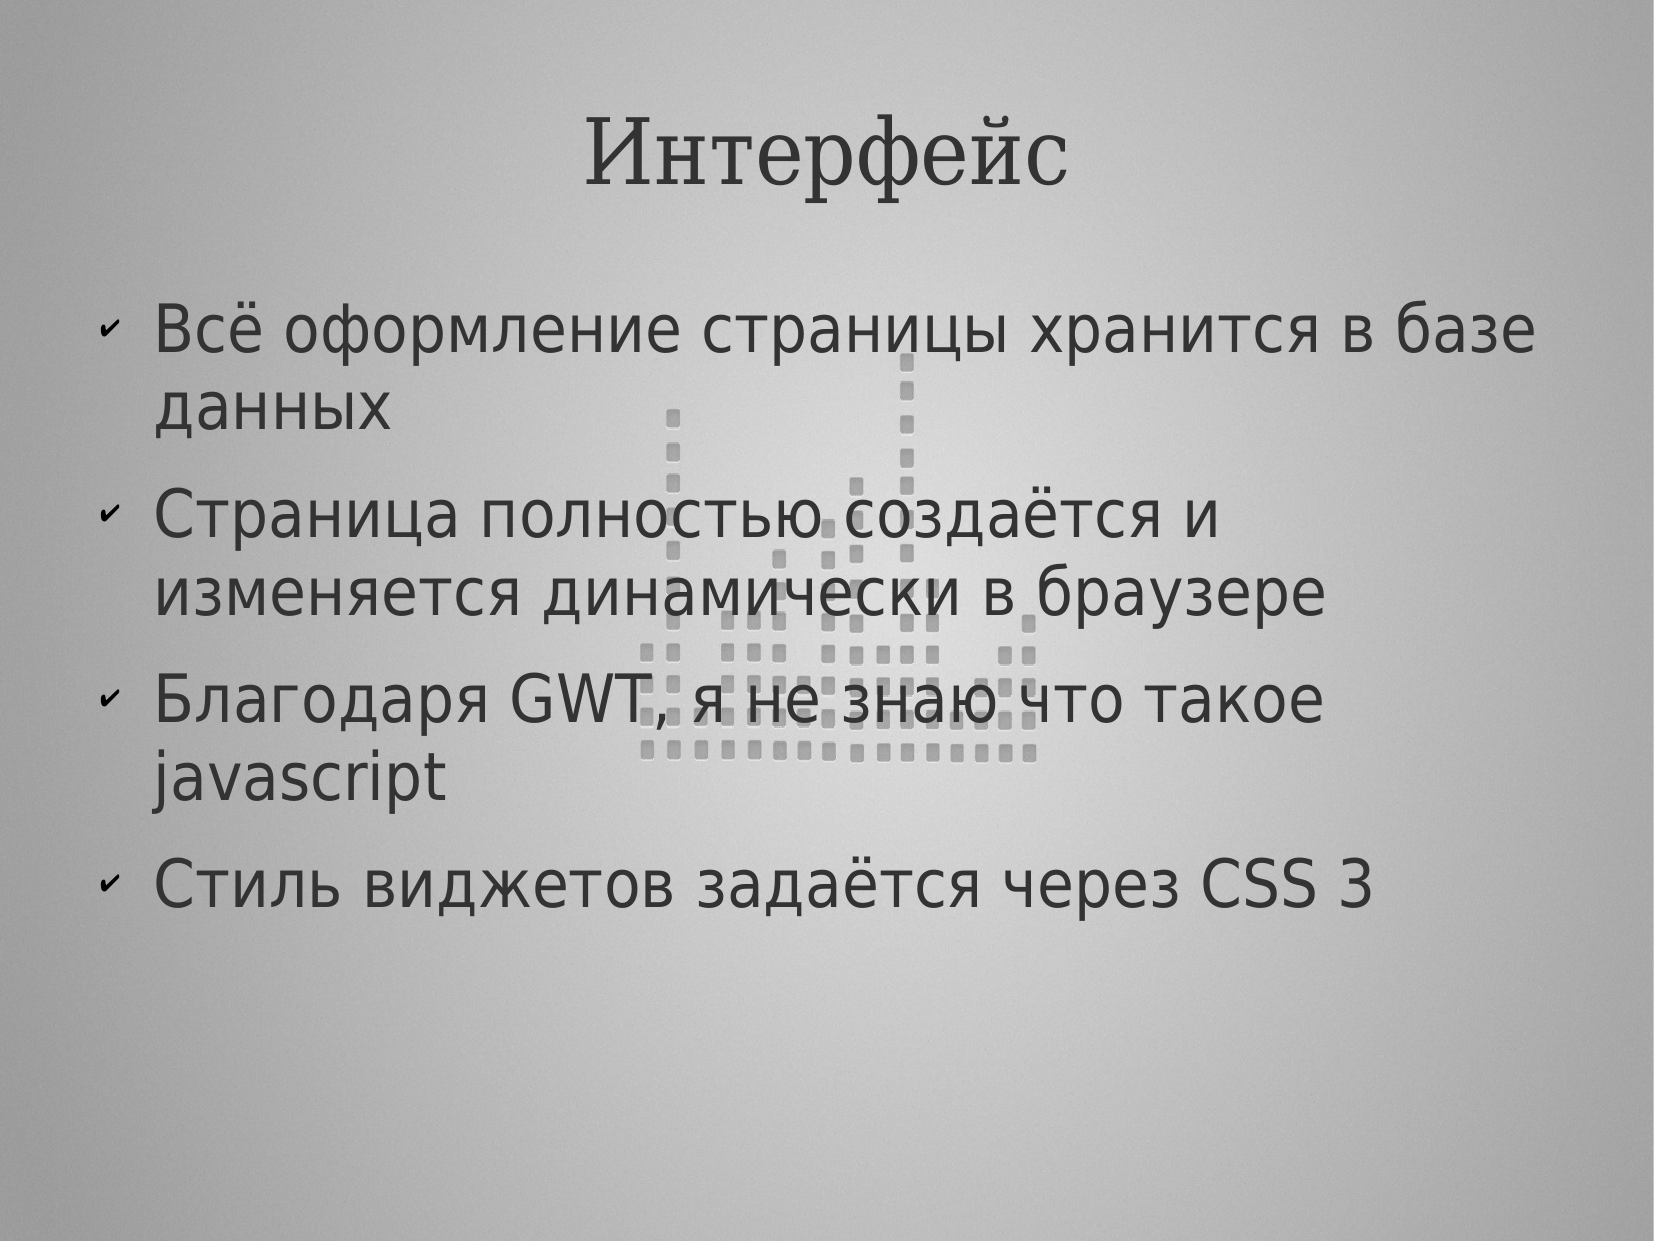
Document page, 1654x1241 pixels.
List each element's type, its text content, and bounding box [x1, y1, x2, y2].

picture [0, 0, 1654, 1241]
title Интерфейс [82, 49, 1571, 257]
list Всё оформление страницы хранится в базе данных Страница полностью создаётся и изменяется динамически в браузере Благодаря GWT, я не знаю что такое javascript Стиль виджетов задаётся через CSS 3 [82, 290, 1571, 1109]
